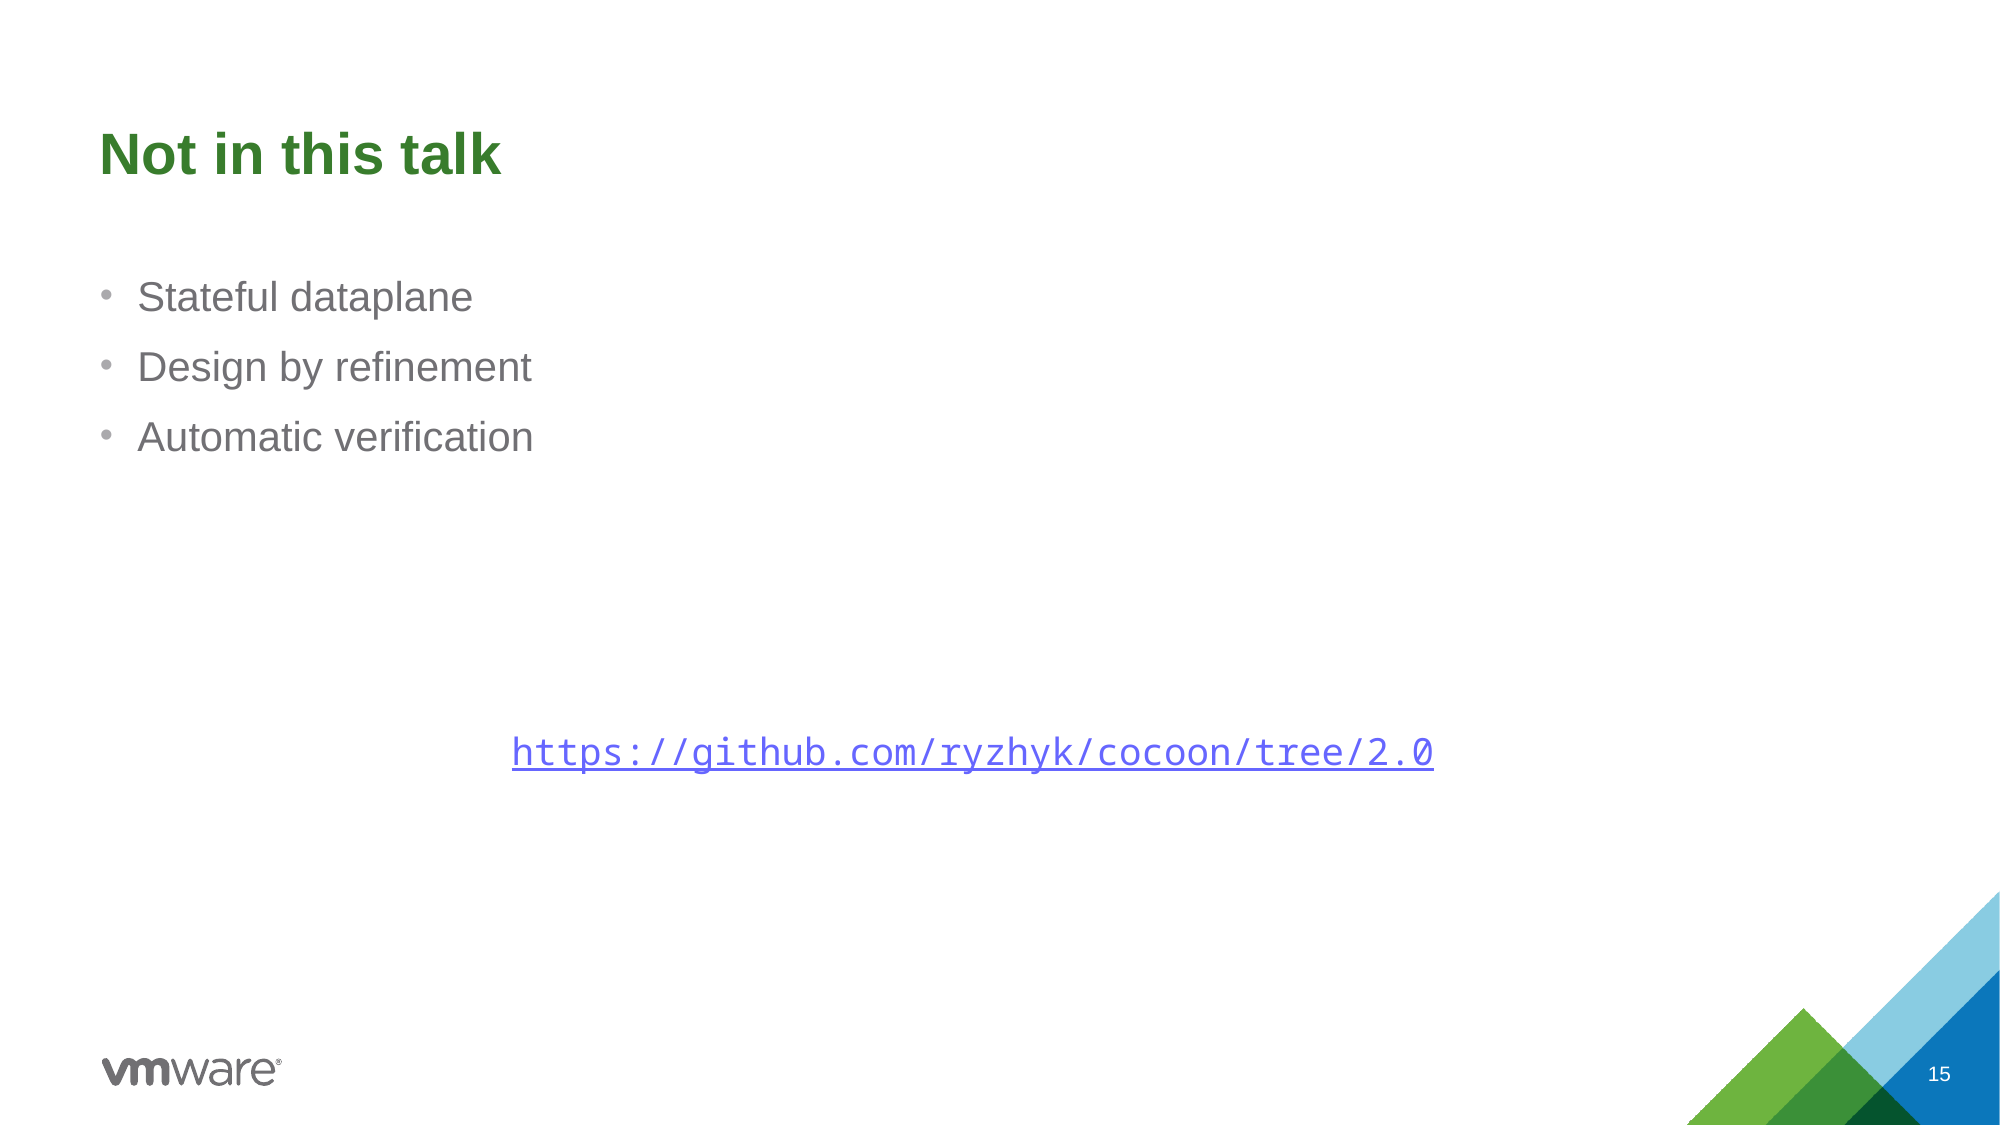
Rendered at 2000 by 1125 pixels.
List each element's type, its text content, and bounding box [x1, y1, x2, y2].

picture [1674, 887, 2000, 1125]
title Not in this talk [100, 54, 1900, 188]
slide_number <number> [1902, 1060, 1977, 1085]
list Stateful dataplane Design by refinement Automatic verification [99, 275, 1900, 988]
text_box https://github.com/ryzhyk/cocoon/tree/2.0 [496, 718, 1532, 820]
